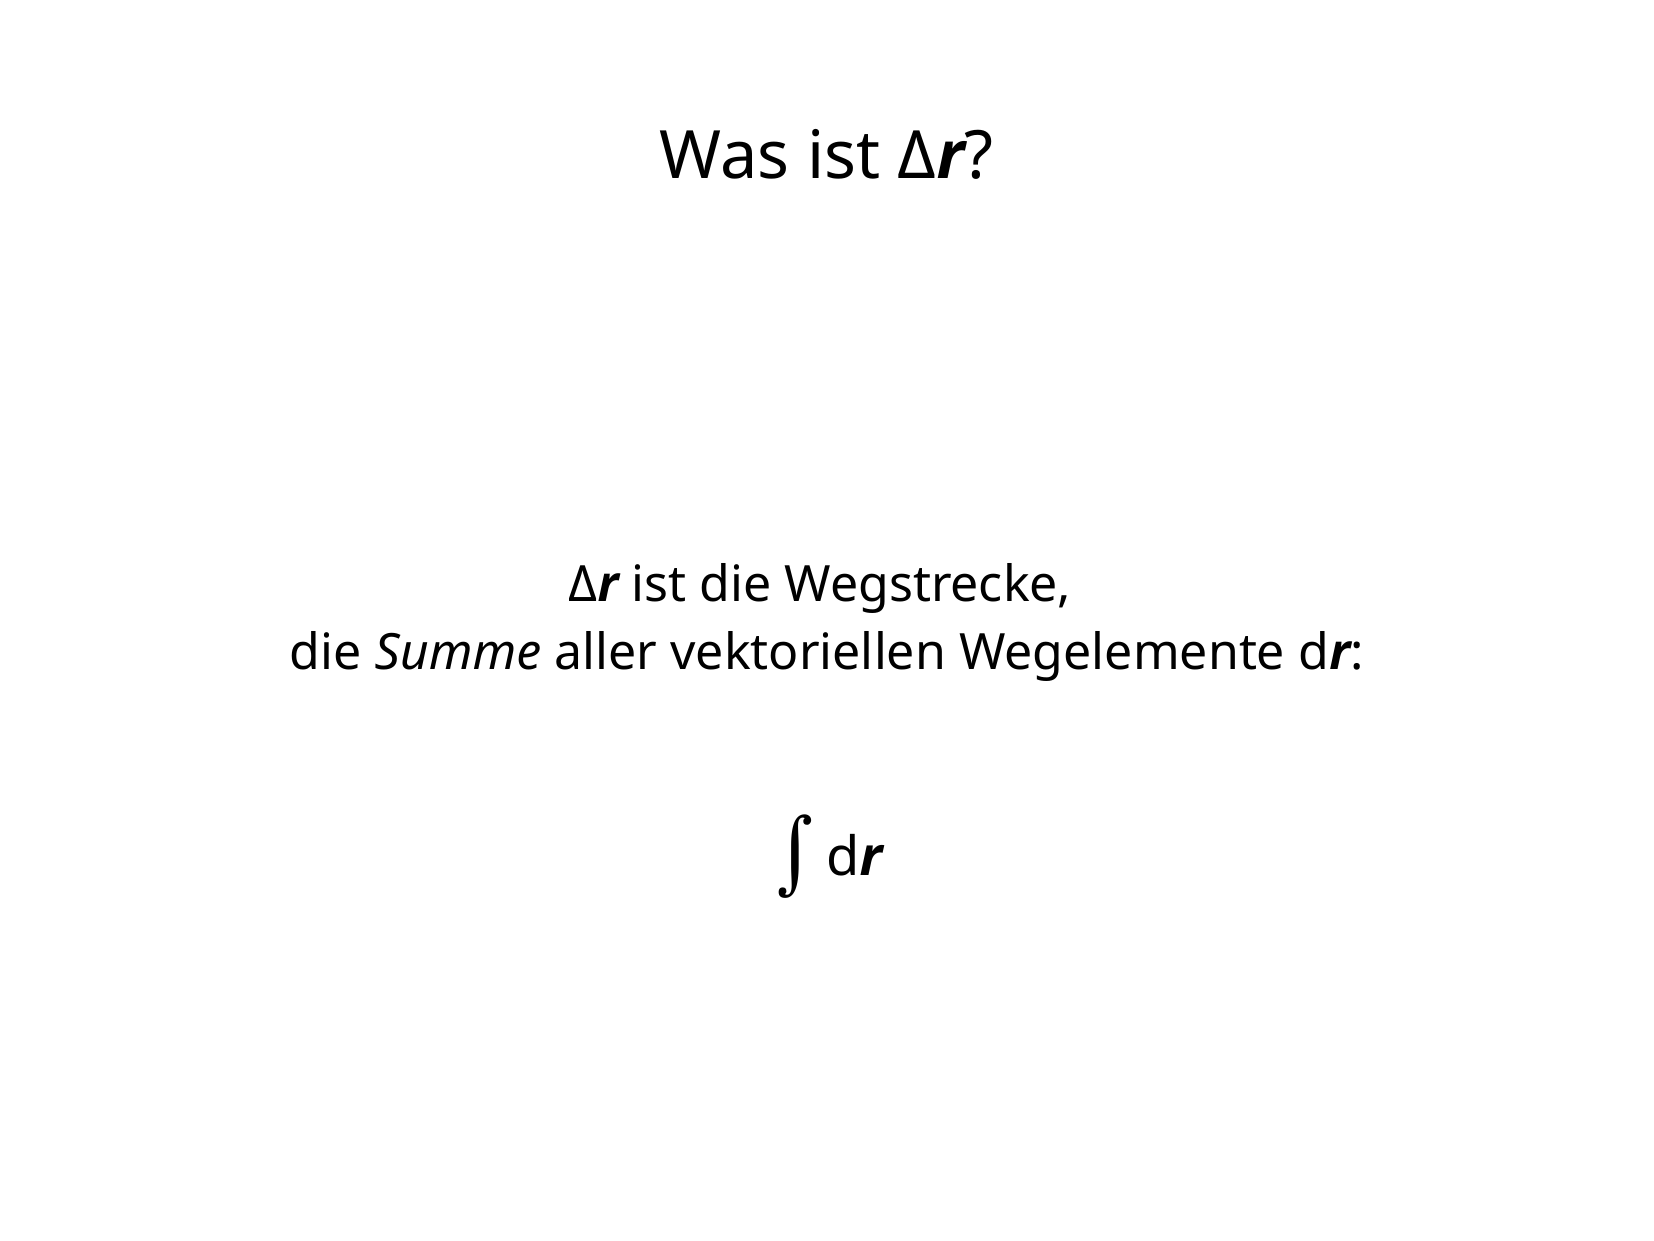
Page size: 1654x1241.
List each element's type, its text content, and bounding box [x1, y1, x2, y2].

title Was ist Δr? [82, 49, 1571, 257]
subtitle Δr ist die Wegstrecke, die Summe aller vektoriellen Wegelemente dr: [82, 290, 1571, 1010]
chart [762, 810, 891, 903]
